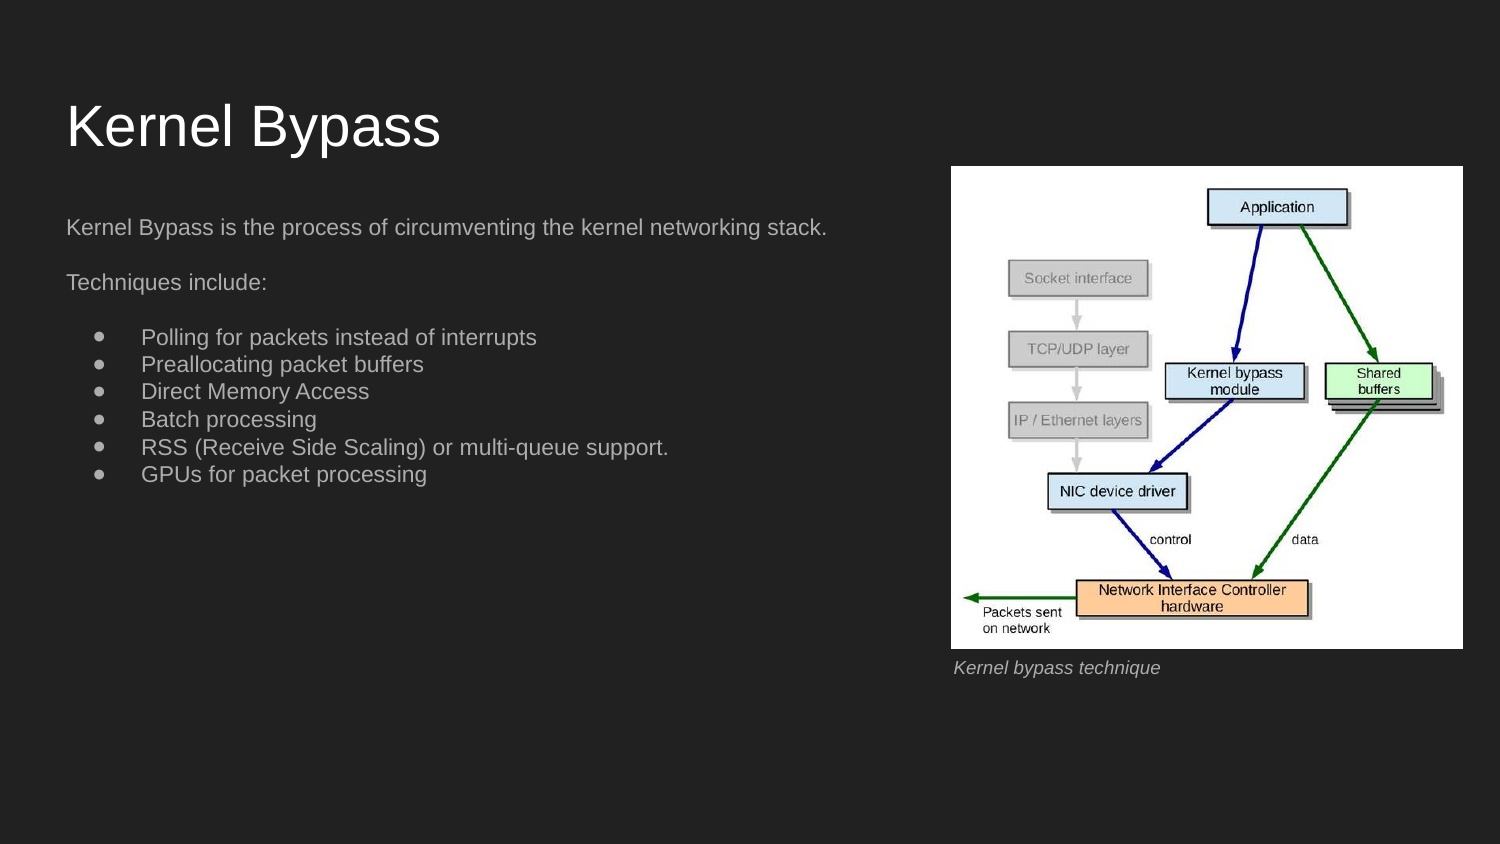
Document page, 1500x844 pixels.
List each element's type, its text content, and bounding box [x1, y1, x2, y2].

picture [951, 166, 1463, 649]
list Kernel Bypass is the process of circumventing the kernel networking stack. Techniques include: Polling for packets instead of interrupts Preallocating packet buffers Direct Memory Access Batch processing RSS (Receive Side Scaling) or multi-queue support. GPUs for packet processing [51, 197, 939, 758]
text_box Kernel bypass technique [938, 640, 1240, 690]
title Kernel Bypass [51, 72, 1449, 167]
